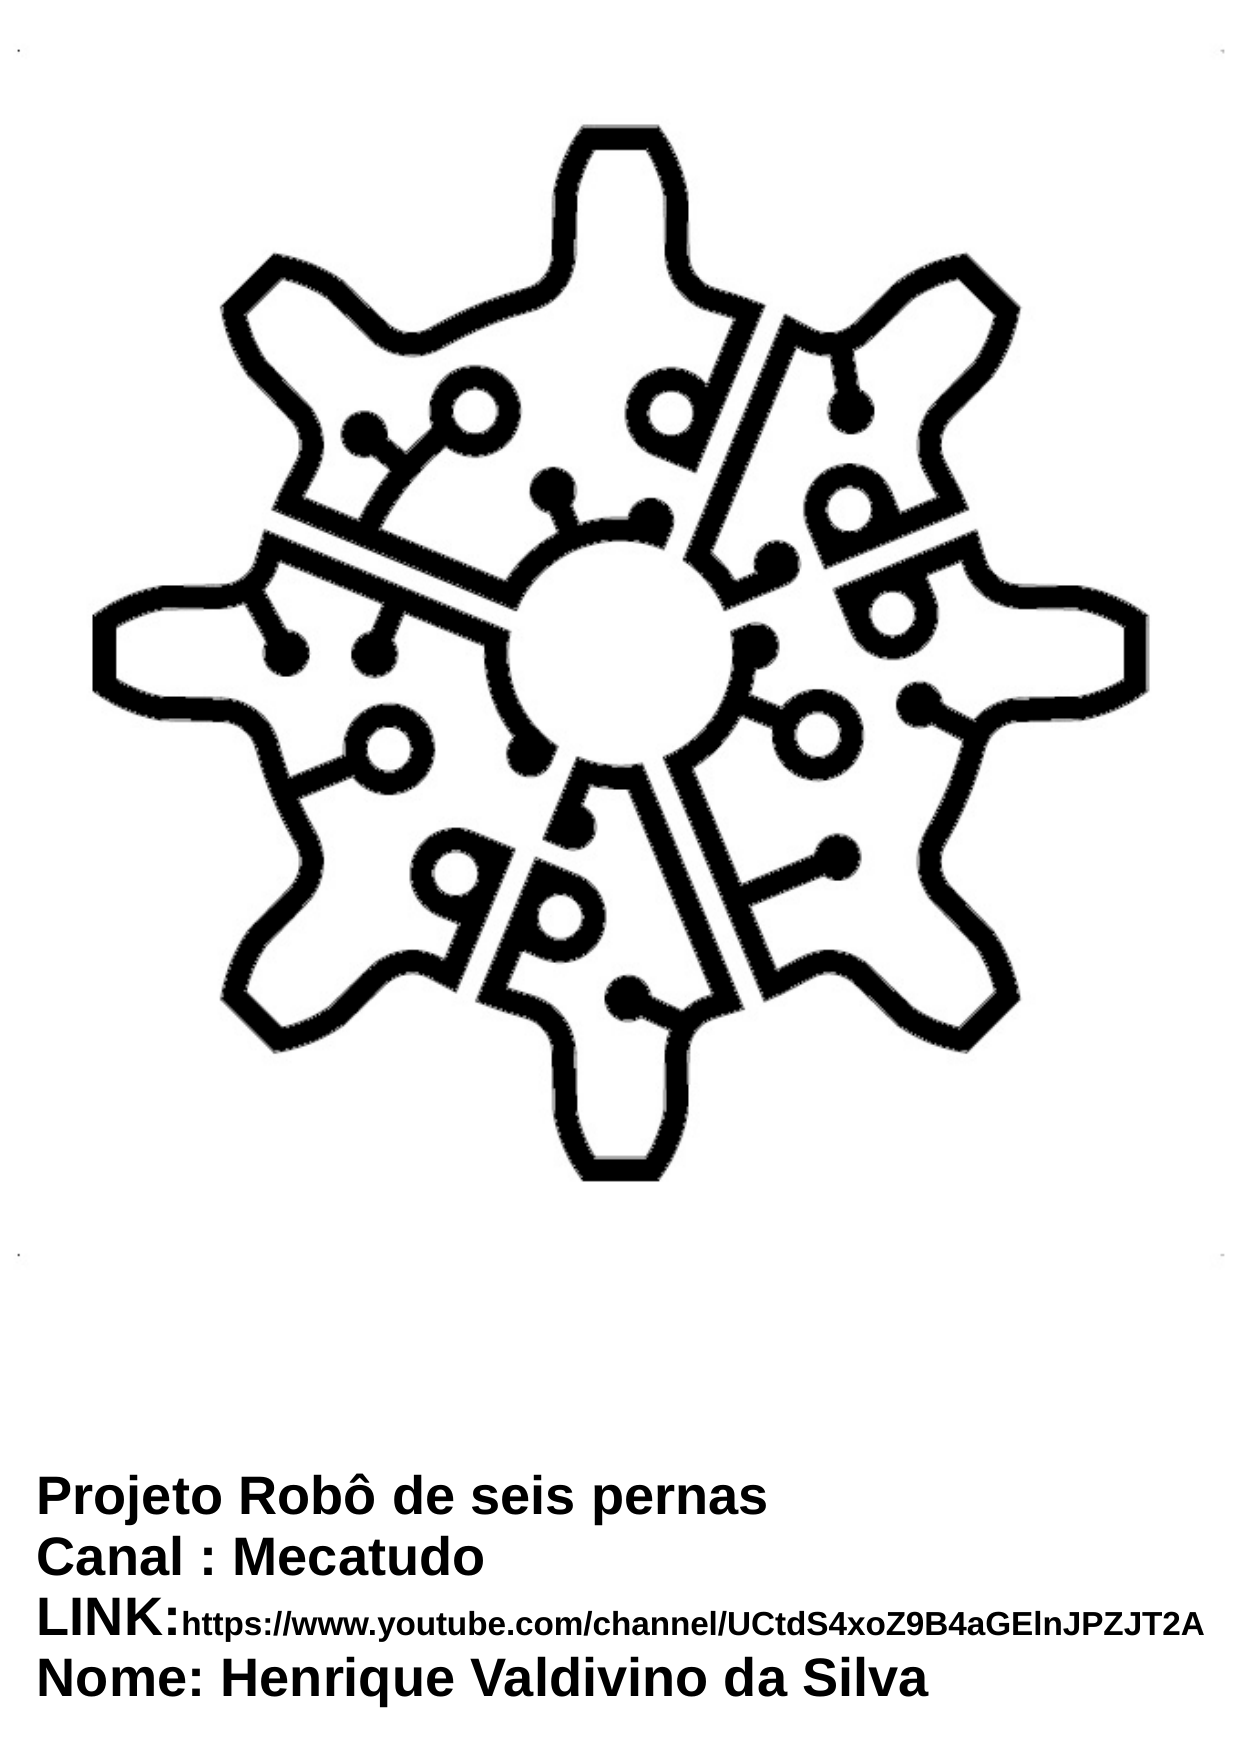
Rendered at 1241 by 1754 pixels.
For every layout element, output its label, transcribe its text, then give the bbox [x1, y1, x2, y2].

picture [0, 1, 1241, 1311]
text_box Projeto Robô de seis pernas Canal : Mecatudo LINK:https://www.youtube.com/channel/UCtdS4xoZ9B4aGElnJPZJT2A Nome: Henrique Valdivino da Silva [21, 1458, 1241, 1753]
